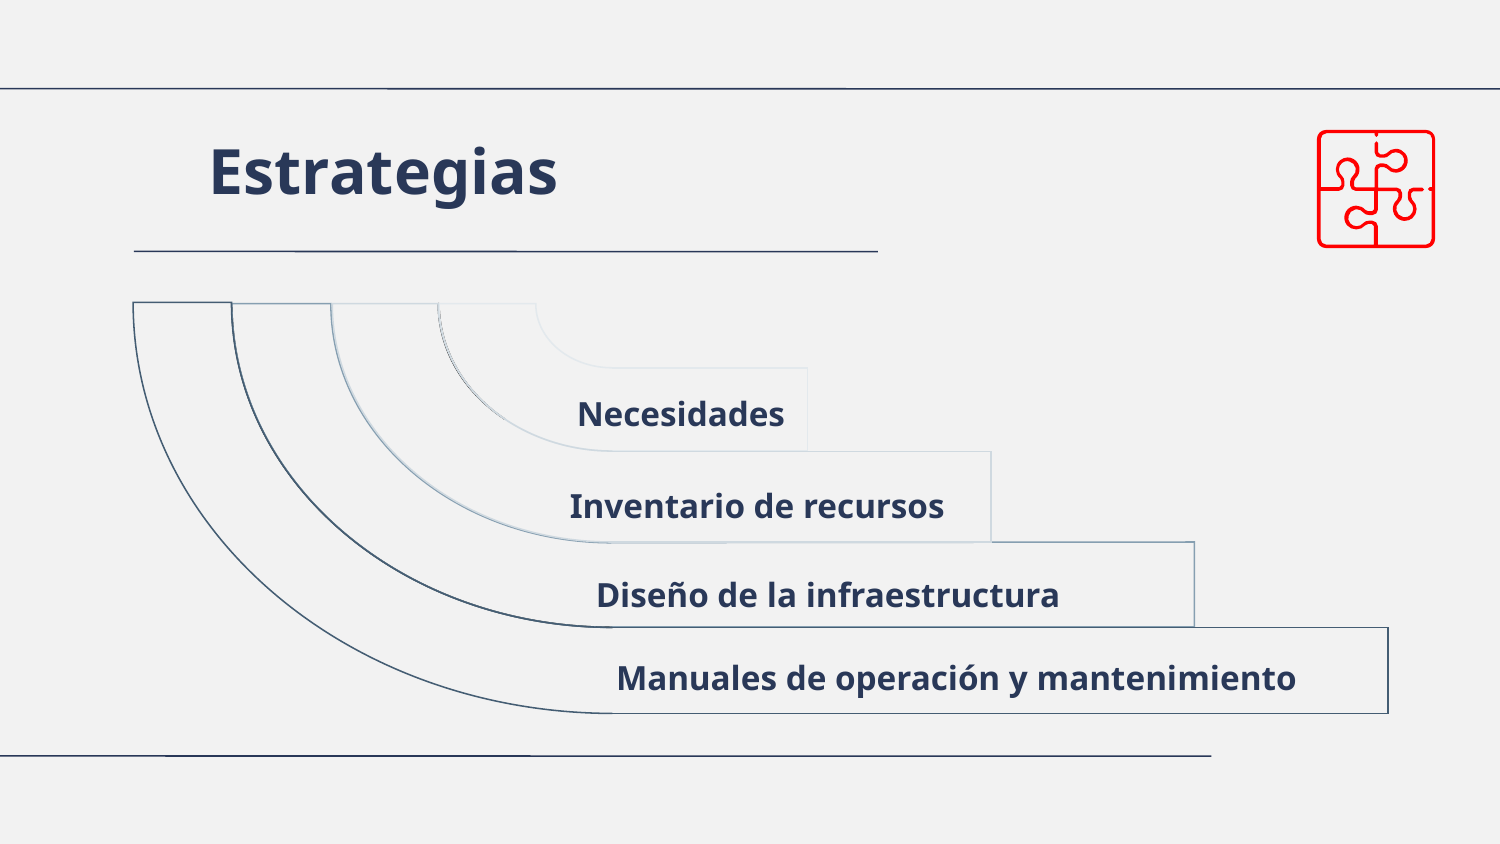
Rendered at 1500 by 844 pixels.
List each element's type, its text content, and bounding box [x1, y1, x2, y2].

title Necesidades [494, 368, 786, 450]
title Manuales de operación y mantenimiento [513, 632, 1365, 748]
text_box [1316, 129, 1436, 249]
title Necesidades [494, 413, 786, 460]
title Estrategias [193, 116, 798, 243]
title Diseño de la infraestructura [528, 549, 1093, 622]
title Inventario de recursos [457, 460, 1022, 533]
